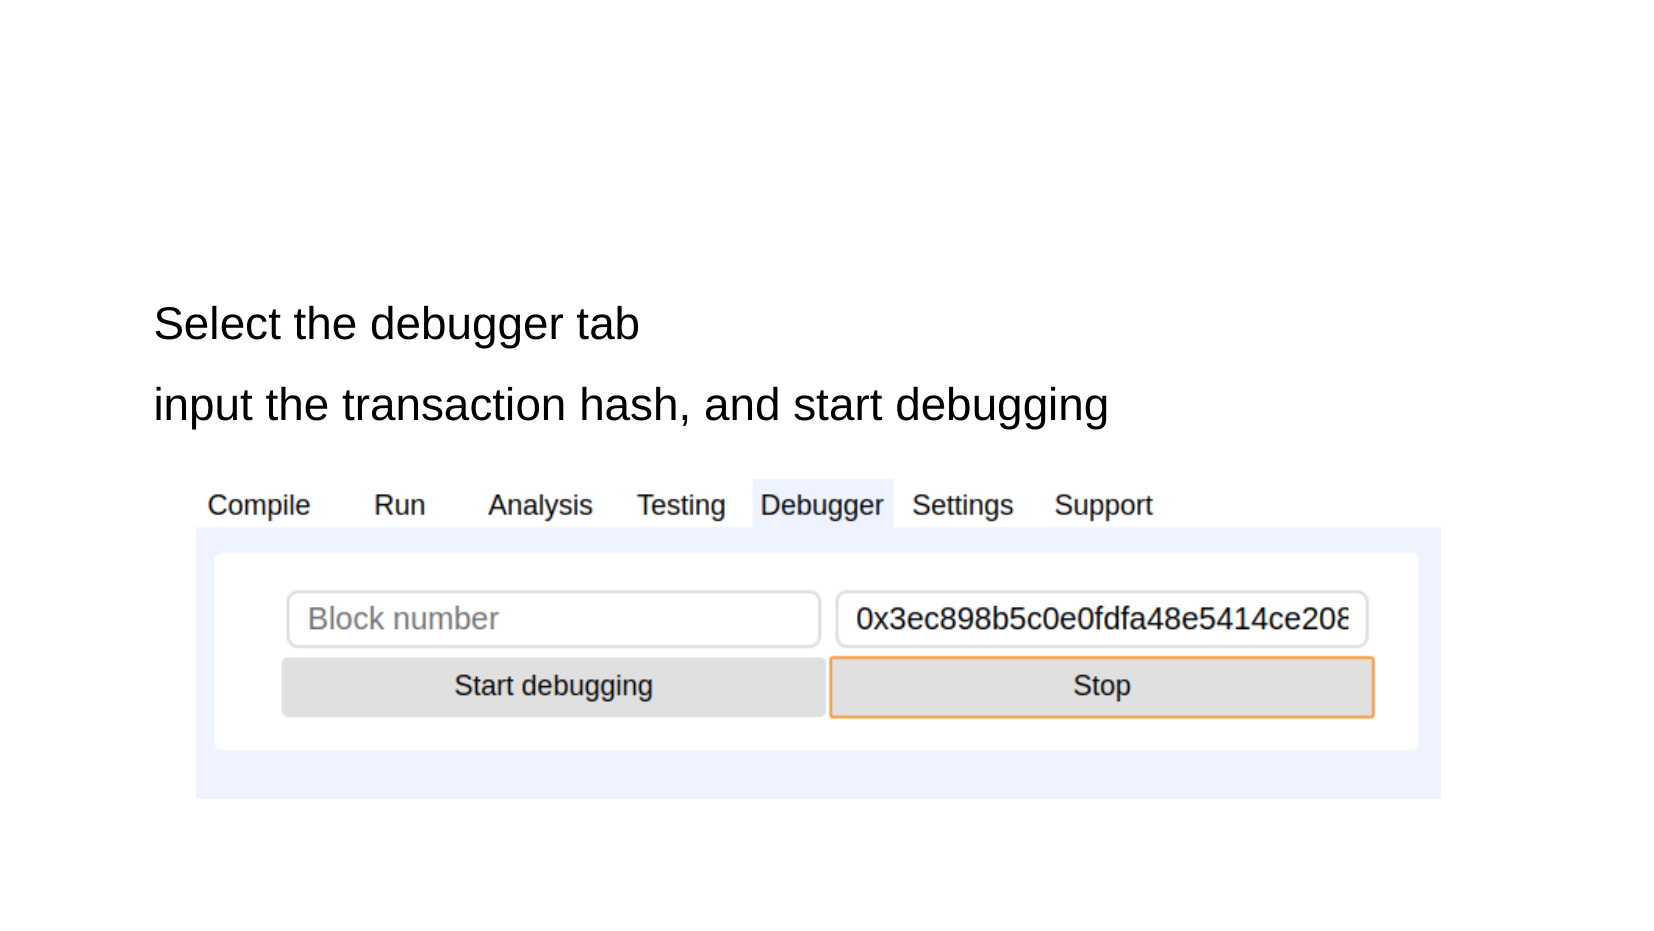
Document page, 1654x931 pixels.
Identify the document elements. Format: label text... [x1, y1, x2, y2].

list Select the debugger tab input the transaction hash, and start debugging [82, 217, 1571, 758]
picture [196, 479, 1441, 799]
